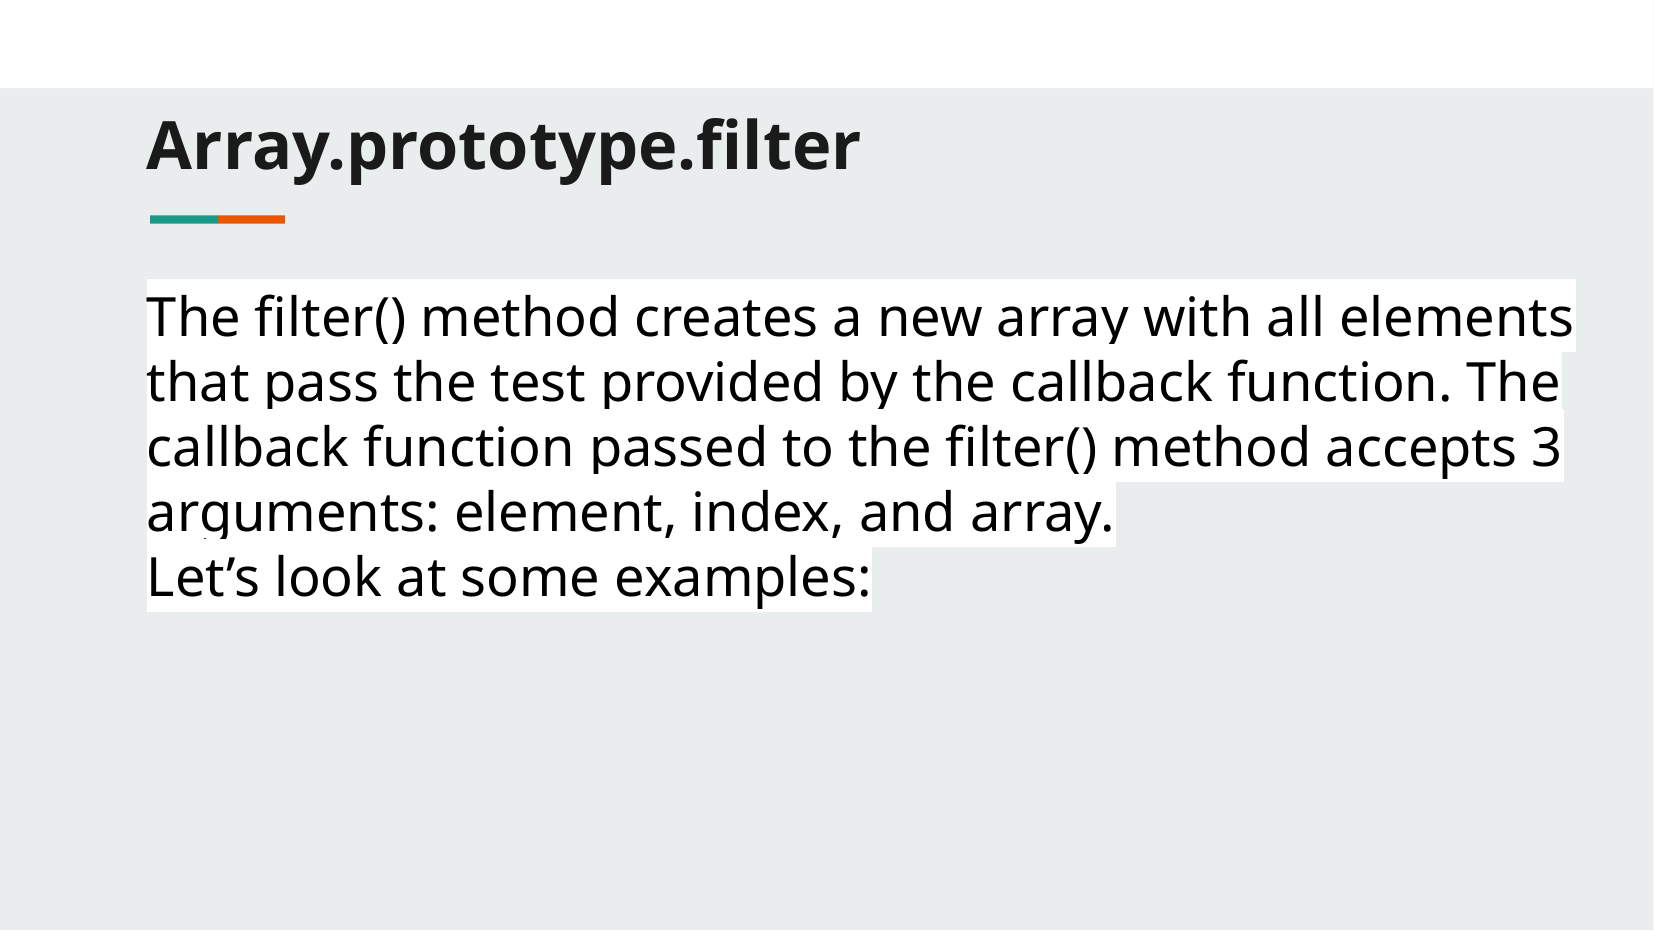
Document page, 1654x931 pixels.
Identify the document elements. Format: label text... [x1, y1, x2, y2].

title Array.prototype.filter The filter() method creates a new array with all elements that pass the test provided by the callback function. The callback function passed to the filter() method accepts 3 arguments: element, index, and array. Let’s look at some examples: [131, 87, 1640, 626]
